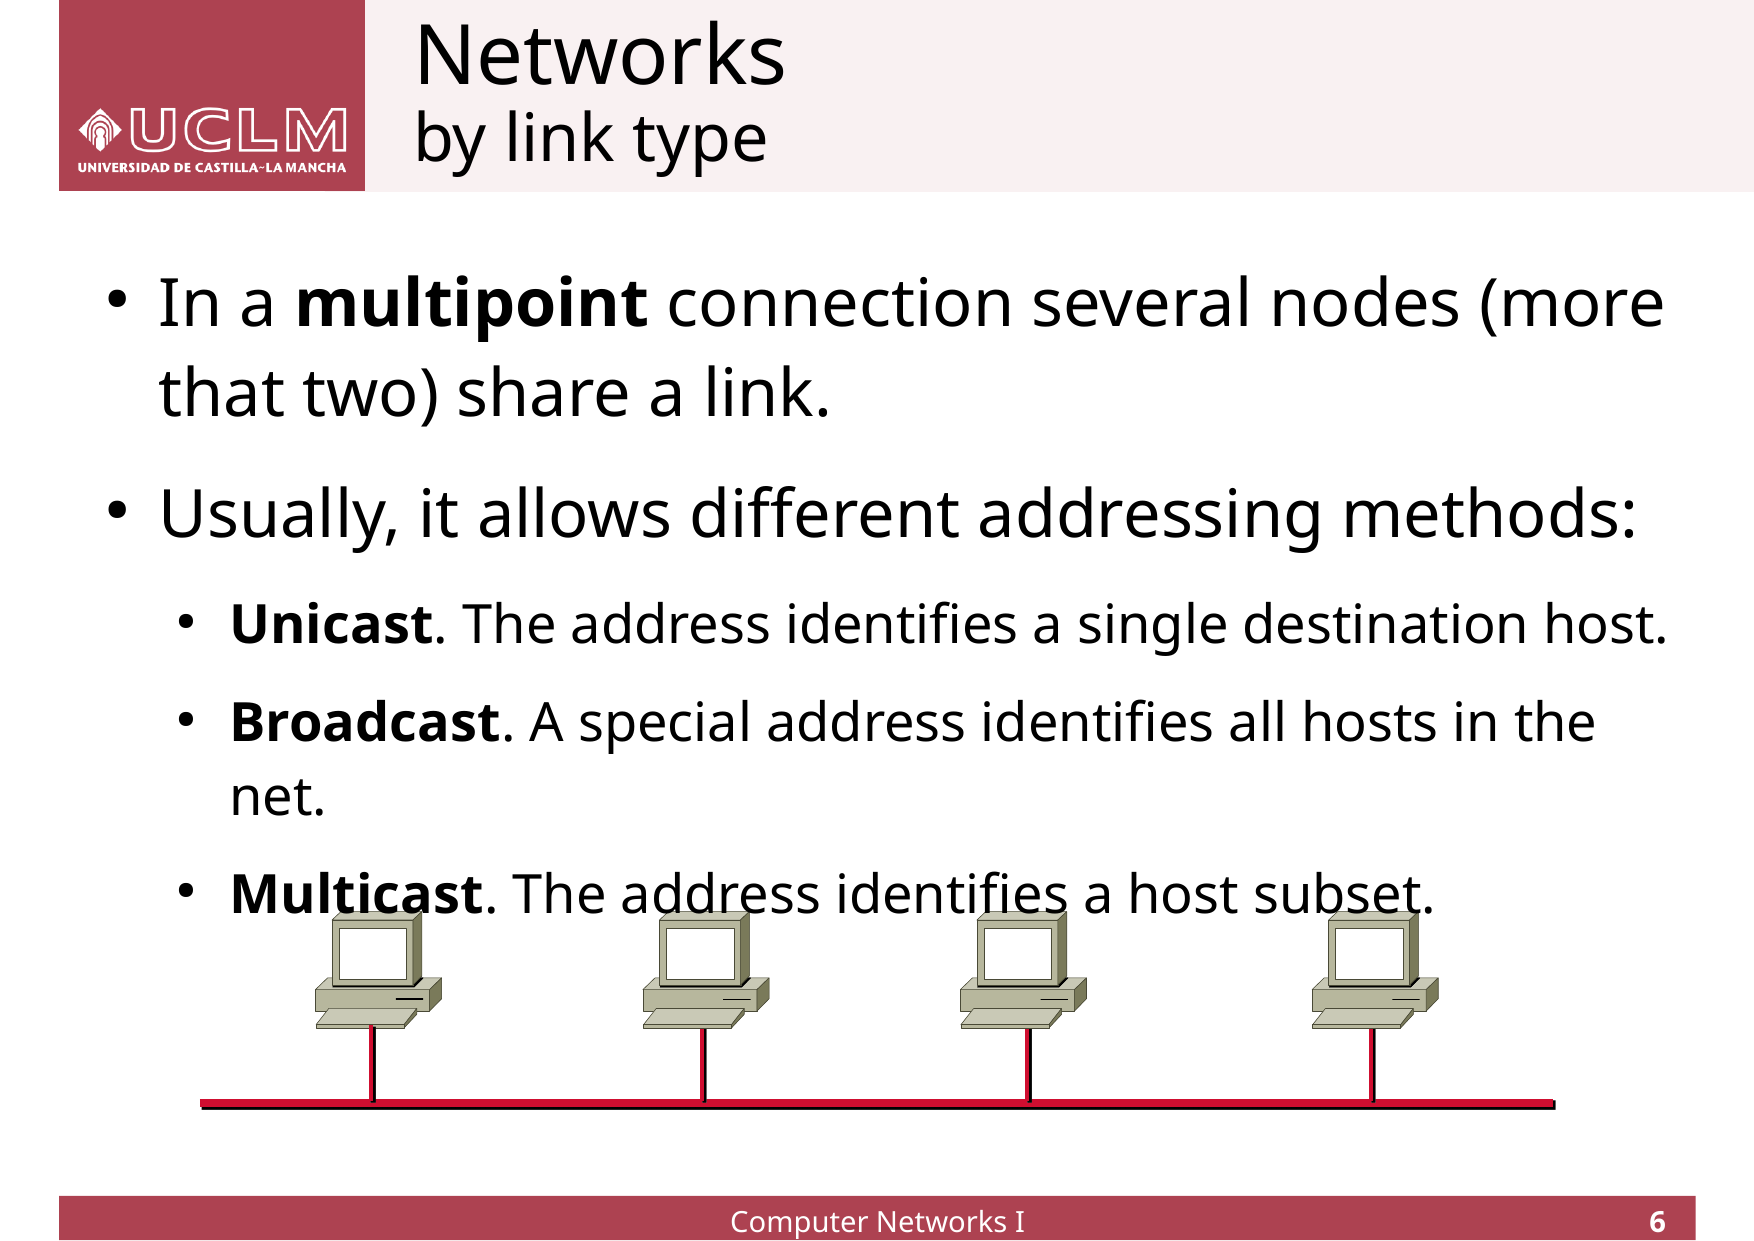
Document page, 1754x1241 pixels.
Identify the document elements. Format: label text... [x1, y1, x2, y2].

picture [59, 0, 365, 191]
list In a multipoint connection several nodes (more that two) share a link. Usually, it allows different addressing methods: Unicast. The address identifies a single destination host. Broadcast. A special address identifies all hosts in the net. Multicast. The address identifies a host subset. [87, 254, 1706, 1074]
title Networks by link type [413, 0, 1667, 198]
